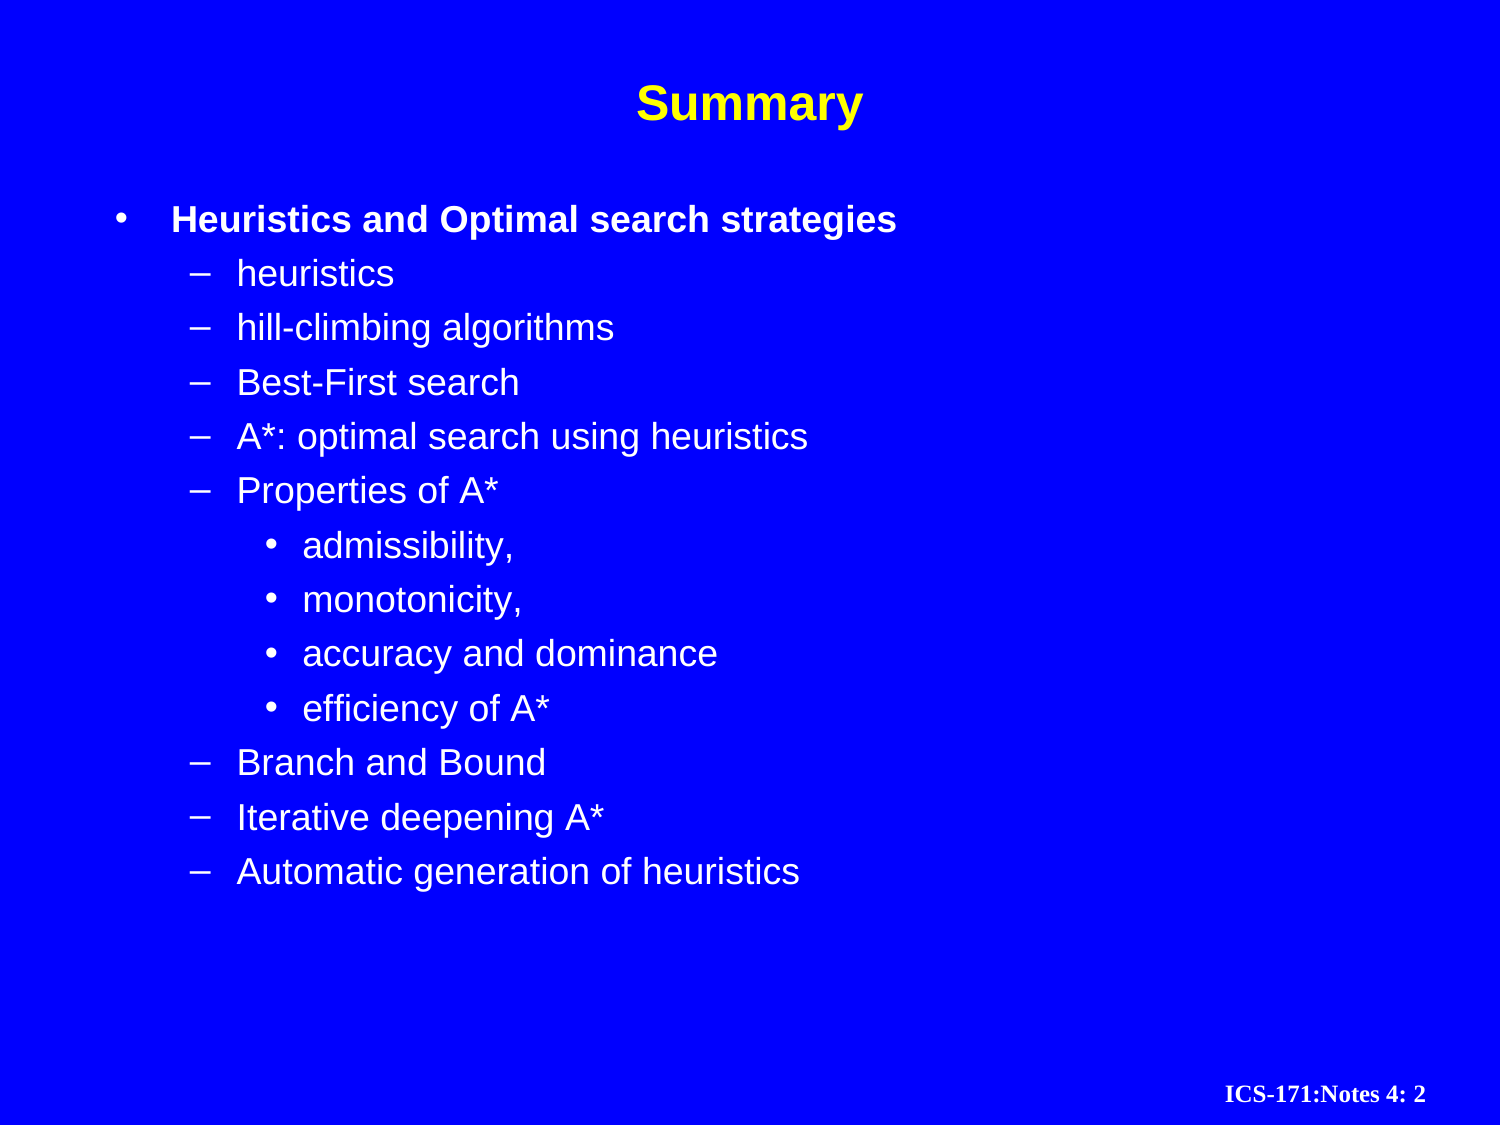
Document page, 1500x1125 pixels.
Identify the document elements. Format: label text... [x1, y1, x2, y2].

list Heuristics and Optimal search strategies heuristics hill-climbing algorithms Best-First search A*: optimal search using heuristics Properties of A* admissibility, monotonicity, accuracy and dominance efficiency of A* Branch and Bound Iterative deepening A* Automatic generation of heuristics [99, 187, 1388, 1013]
title Summary [112, 49, 1388, 150]
